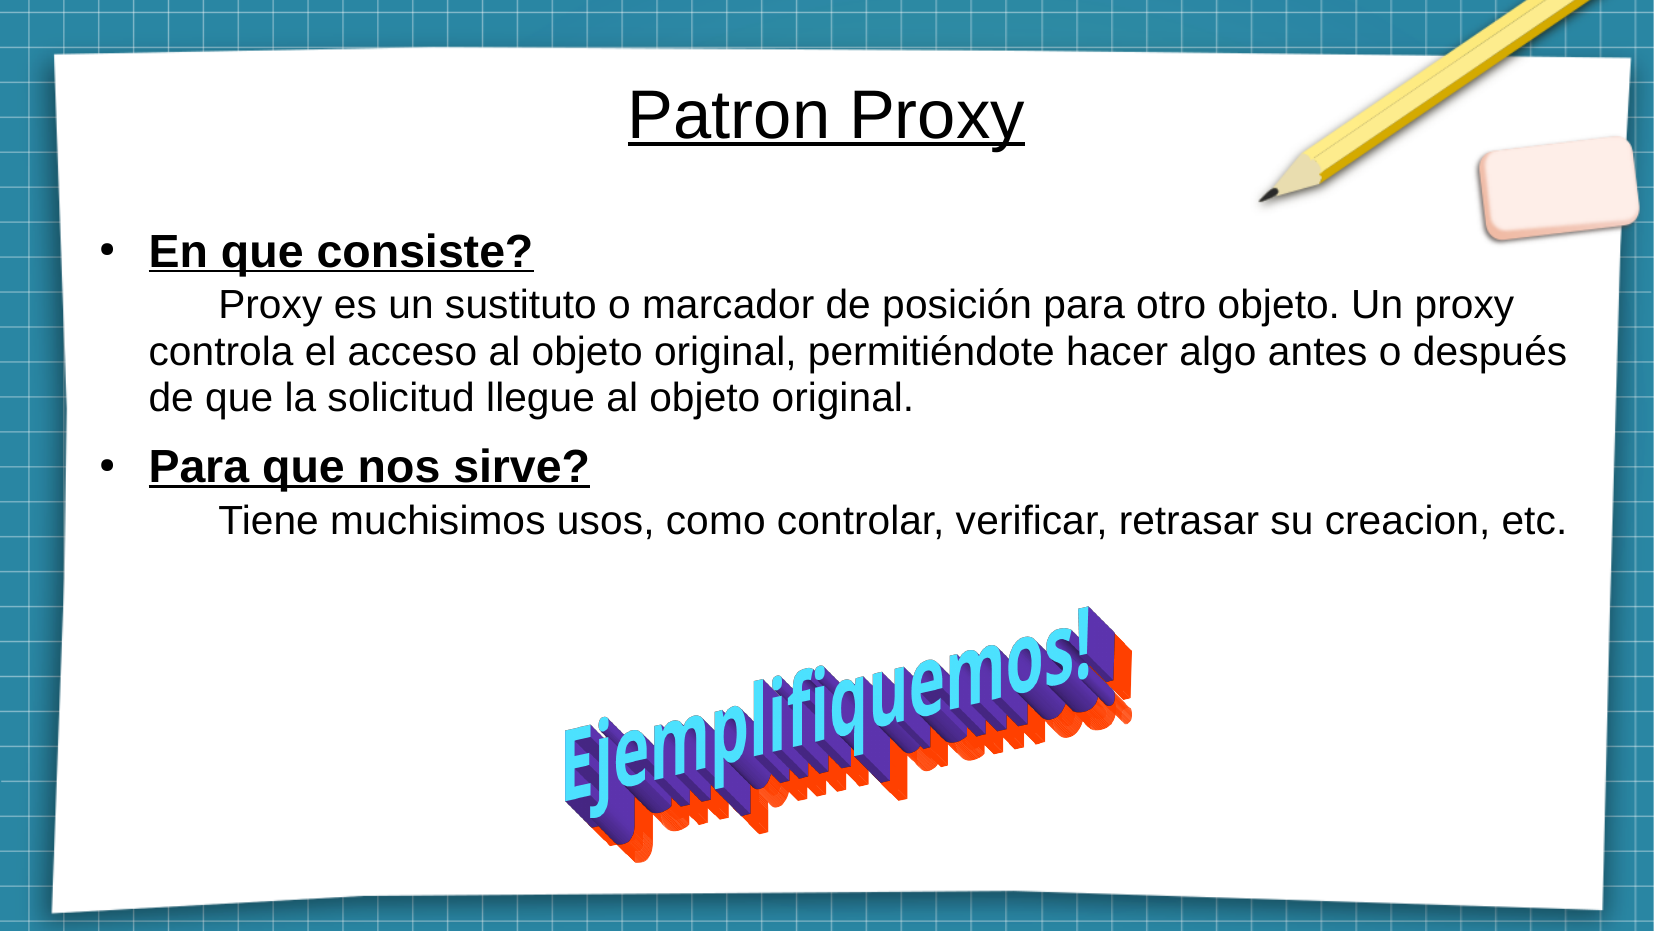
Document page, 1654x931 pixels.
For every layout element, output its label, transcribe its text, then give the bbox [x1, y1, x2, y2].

title Patron Proxy [82, 37, 1571, 193]
picture [0, 0, 1654, 931]
list En que consiste? Proxy es un sustituto o marcador de posición para otro objeto. Un proxy controla el acceso al objeto original, permitiéndote hacer algo antes o después de que la solicitud llegue al objeto original. Para que nos sirve? Tiene muchisimos usos, como controlar, verificar, retrasar su creacion, etc. [82, 225, 1571, 608]
